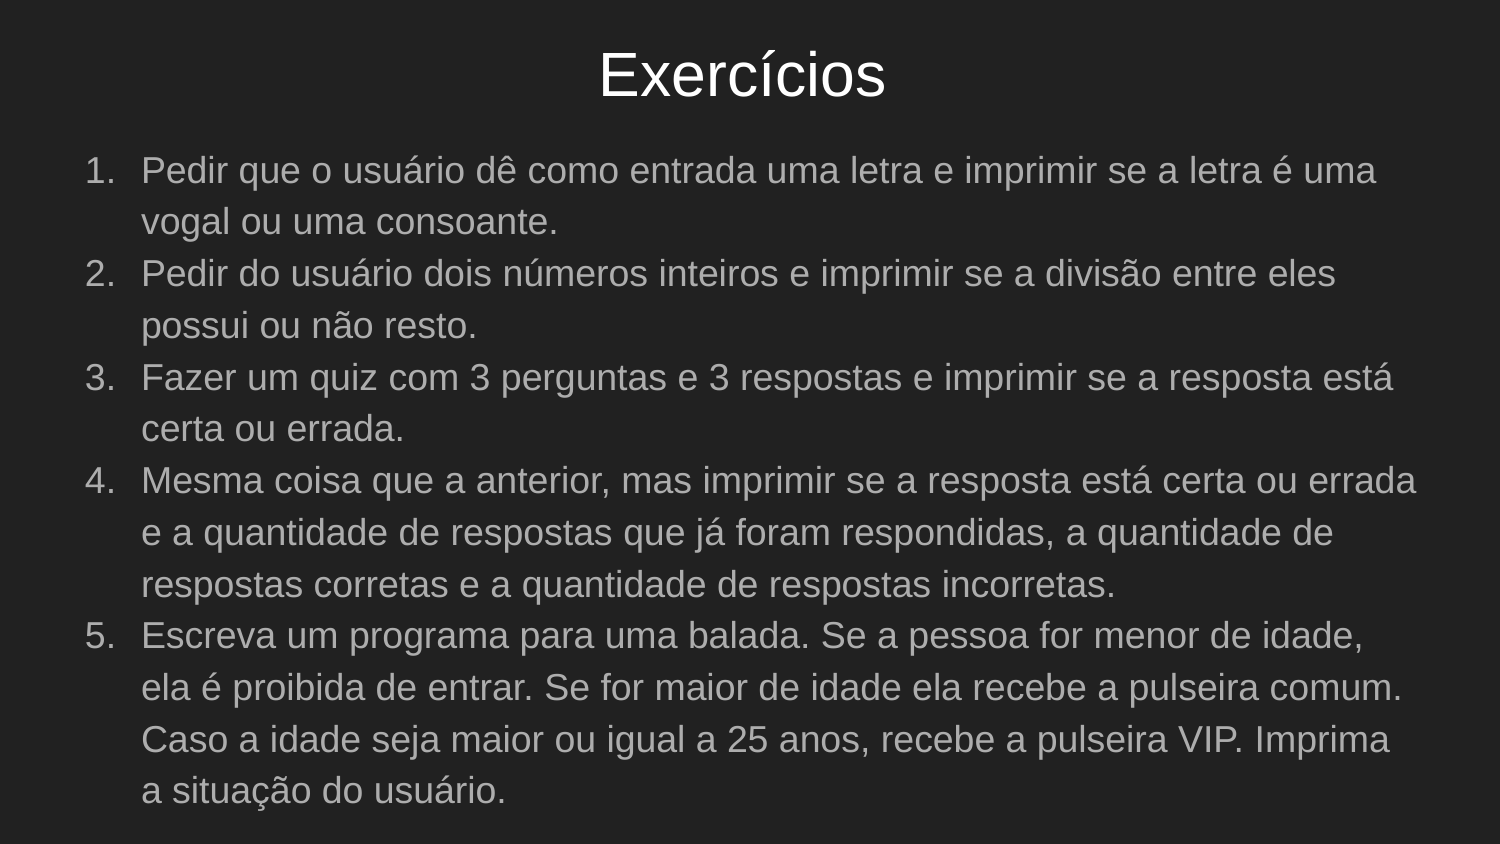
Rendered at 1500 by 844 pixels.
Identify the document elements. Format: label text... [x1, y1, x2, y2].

title Exercícios [512, 0, 974, 123]
list Pedir que o usuário dê como entrada uma letra e imprimir se a letra é uma vogal ou uma consoante. Pedir do usuário dois números inteiros e imprimir se a divisão entre eles possui ou não resto. Fazer um quiz com 3 perguntas e 3 respostas e imprimir se a resposta está certa ou errada. Mesma coisa que a anterior, mas imprimir se a resposta está certa ou errada e a quantidade de respostas que já foram respondidas, a quantidade de respostas corretas e a quantidade de respostas incorretas. Escreva um programa para uma balada. Se a pessoa for menor de idade, ela é proibida de entrar. Se for maior de idade ela recebe a pulseira comum. Caso a idade seja maior ou igual a 25 anos, recebe a pulseira VIP. Imprima a situação do usuário. [51, 123, 1436, 805]
